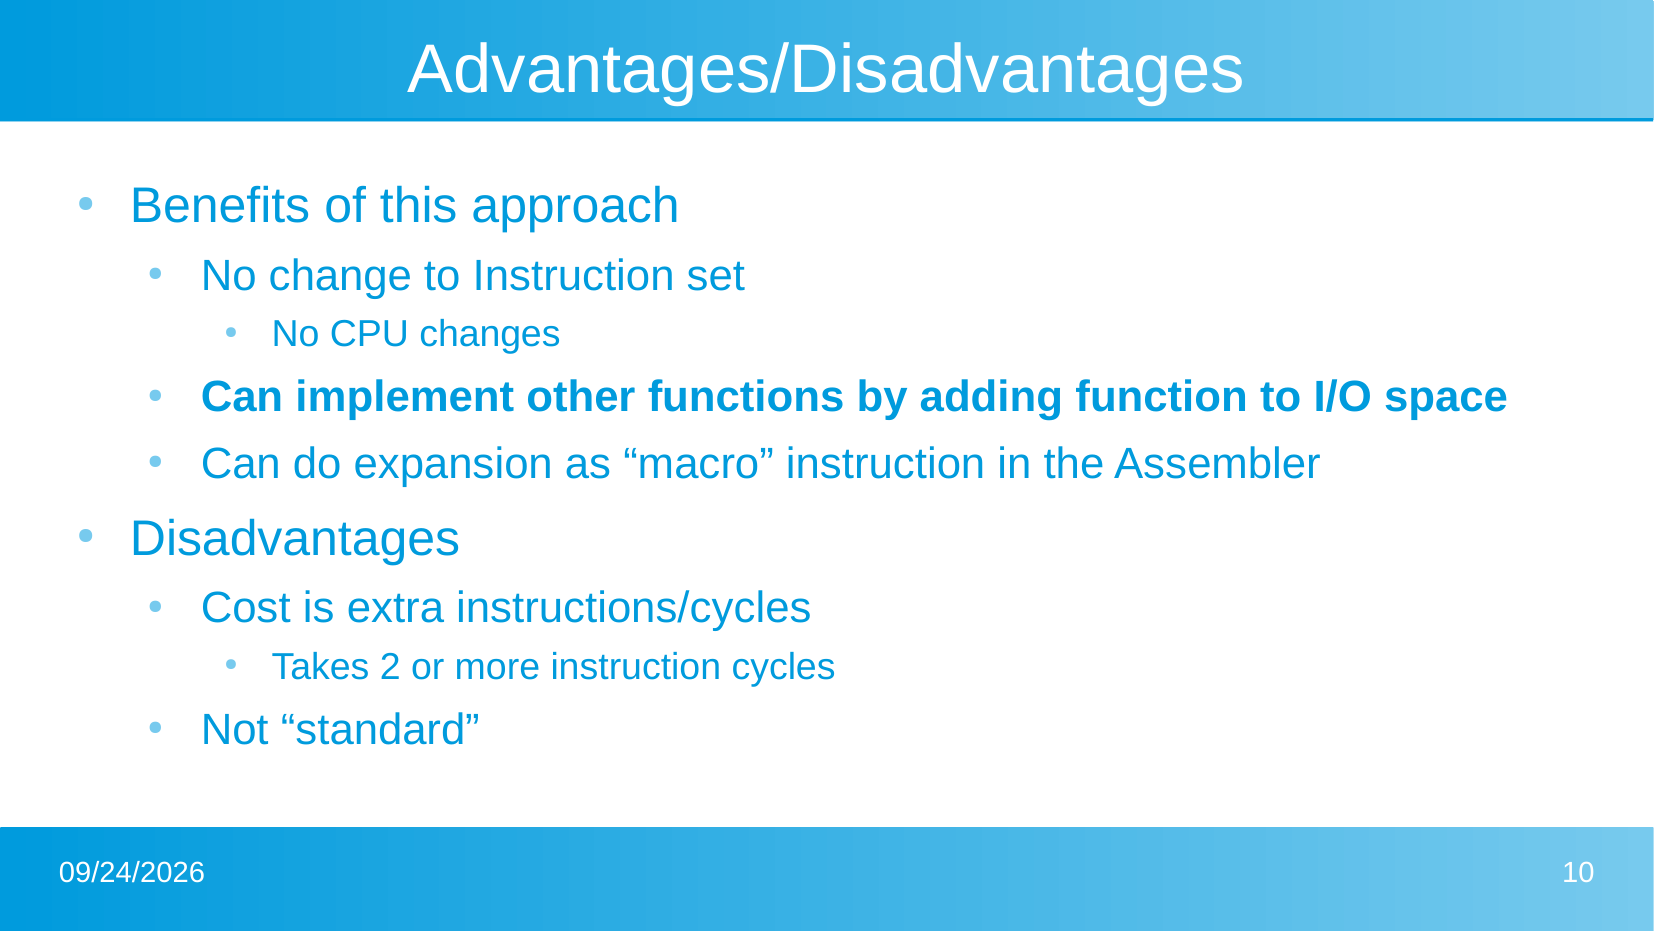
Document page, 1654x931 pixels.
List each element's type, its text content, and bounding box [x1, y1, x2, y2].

list Benefits of this approach No change to Instruction set No CPU changes Can implement other functions by adding function to I/O space Can do expansion as “macro” instruction in the Assembler Disadvantages Cost is extra instructions/cycles Takes 2 or more instruction cycles Not “standard” [59, 177, 1595, 768]
title Advantages/Disadvantages [59, 29, 1595, 108]
